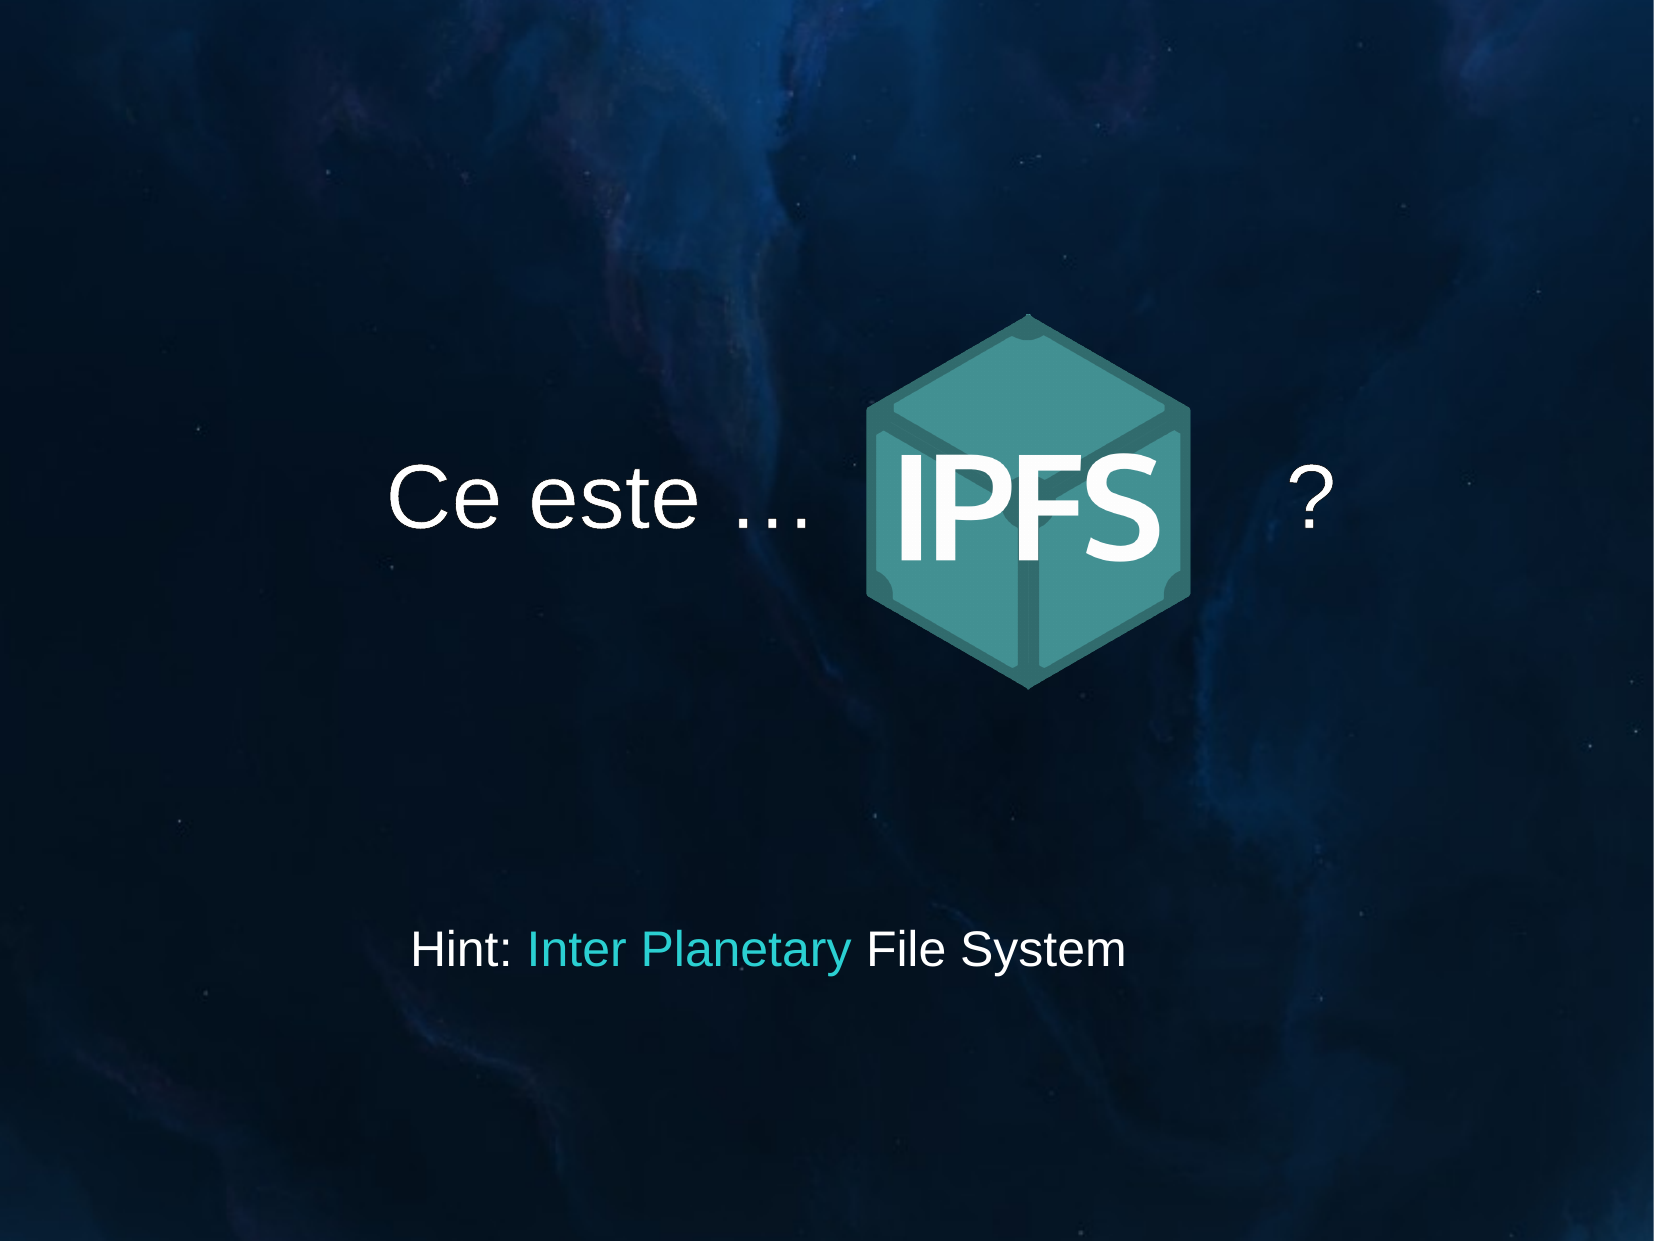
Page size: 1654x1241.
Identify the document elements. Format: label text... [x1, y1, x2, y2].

text_box Hint: Inter Planetary File System [395, 913, 1536, 985]
title Ce este … ? [1216, 392, 1606, 601]
title Ce este … ? [116, 392, 840, 601]
picture [0, 0, 1654, 1241]
